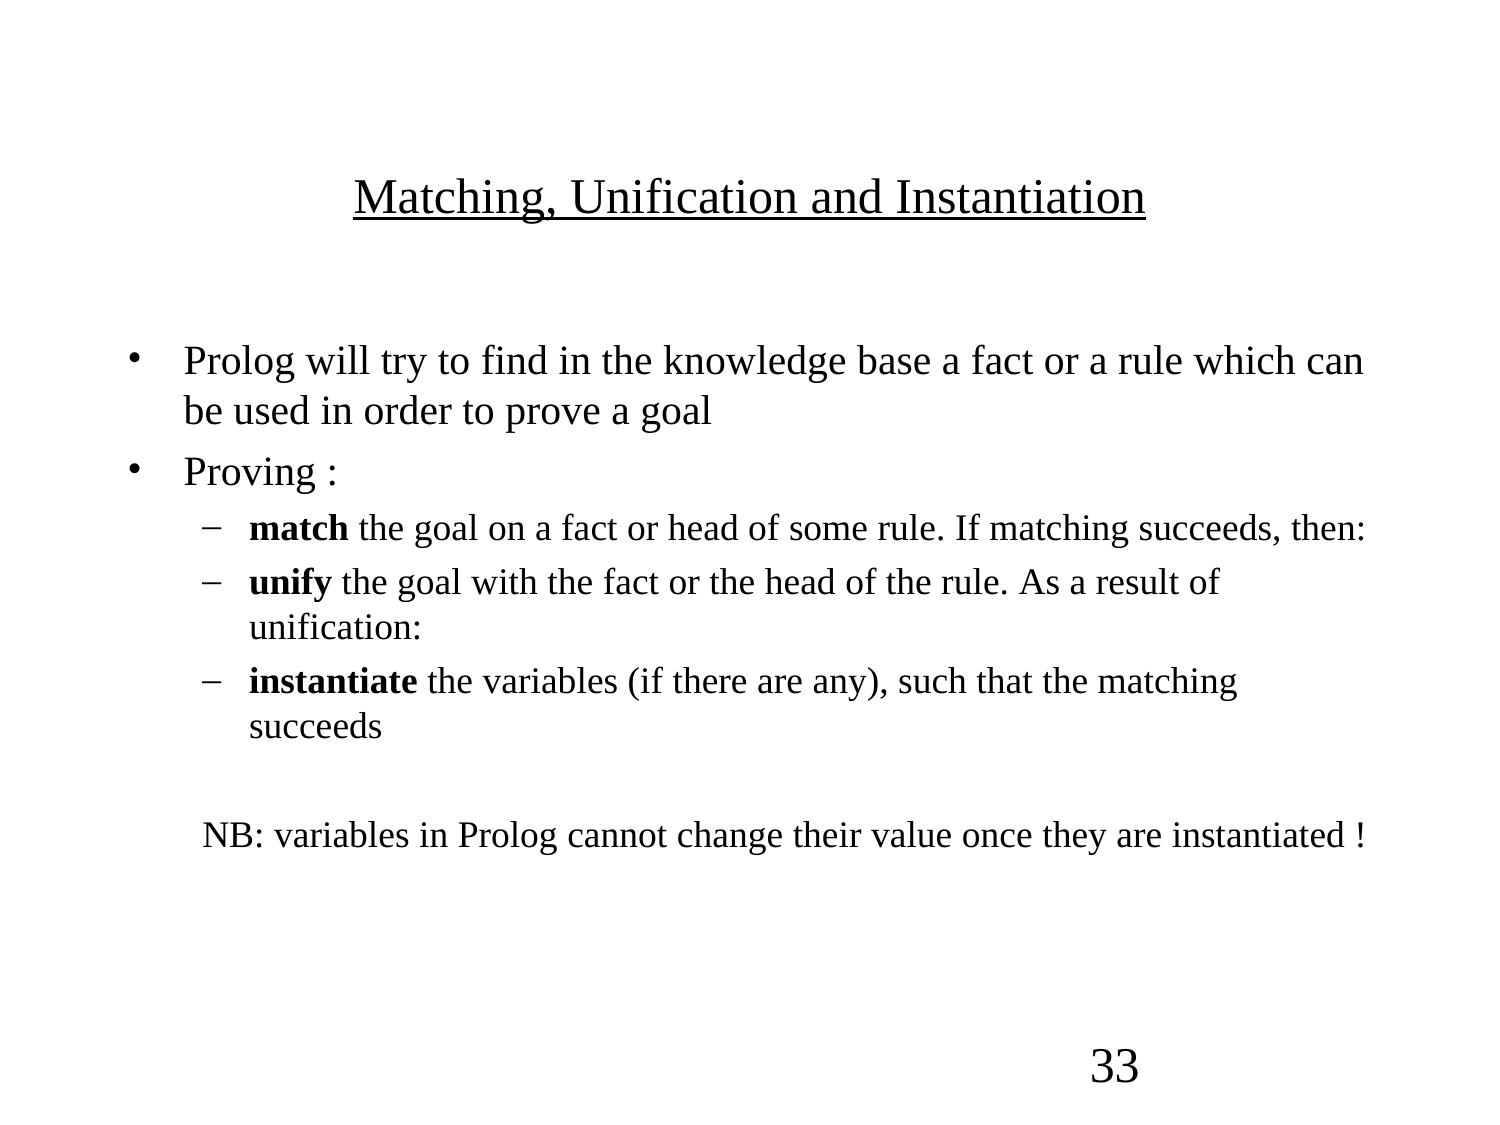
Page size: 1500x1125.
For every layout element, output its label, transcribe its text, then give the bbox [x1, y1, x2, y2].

list Prolog will try to find in the knowledge base a fact or a rule which can be used in order to prove a goal Proving : match the goal on a fact or head of some rule. If matching succeeds, then: unify the goal with the fact or the head of the rule. As a result of unification: instantiate the variables (if there are any), such that the matching succeeds NB: variables in Prolog cannot change their value once they are instantiated ! [112, 324, 1388, 1000]
title Matching, Unification and Instantiation [112, 99, 1388, 288]
